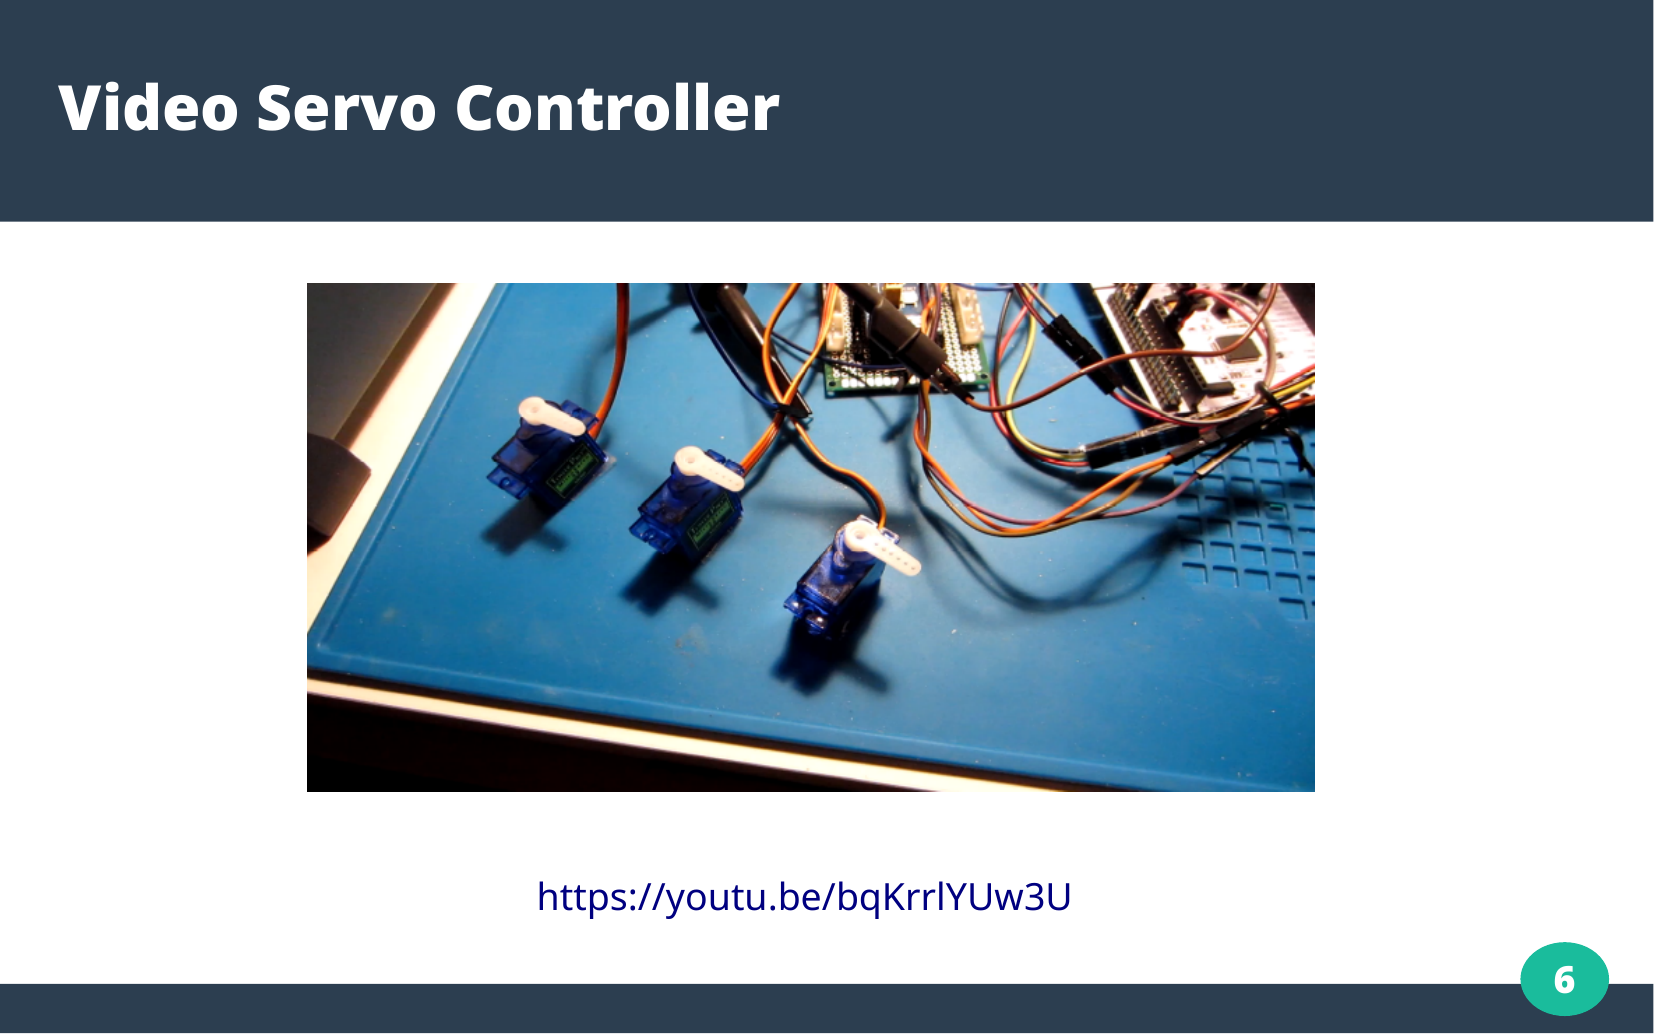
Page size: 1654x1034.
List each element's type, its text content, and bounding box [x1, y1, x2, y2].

title Video Servo Controller [58, 40, 1595, 172]
text_box https://youtu.be/bqKrrlYUw3U [521, 862, 1111, 922]
picture [307, 283, 1315, 792]
